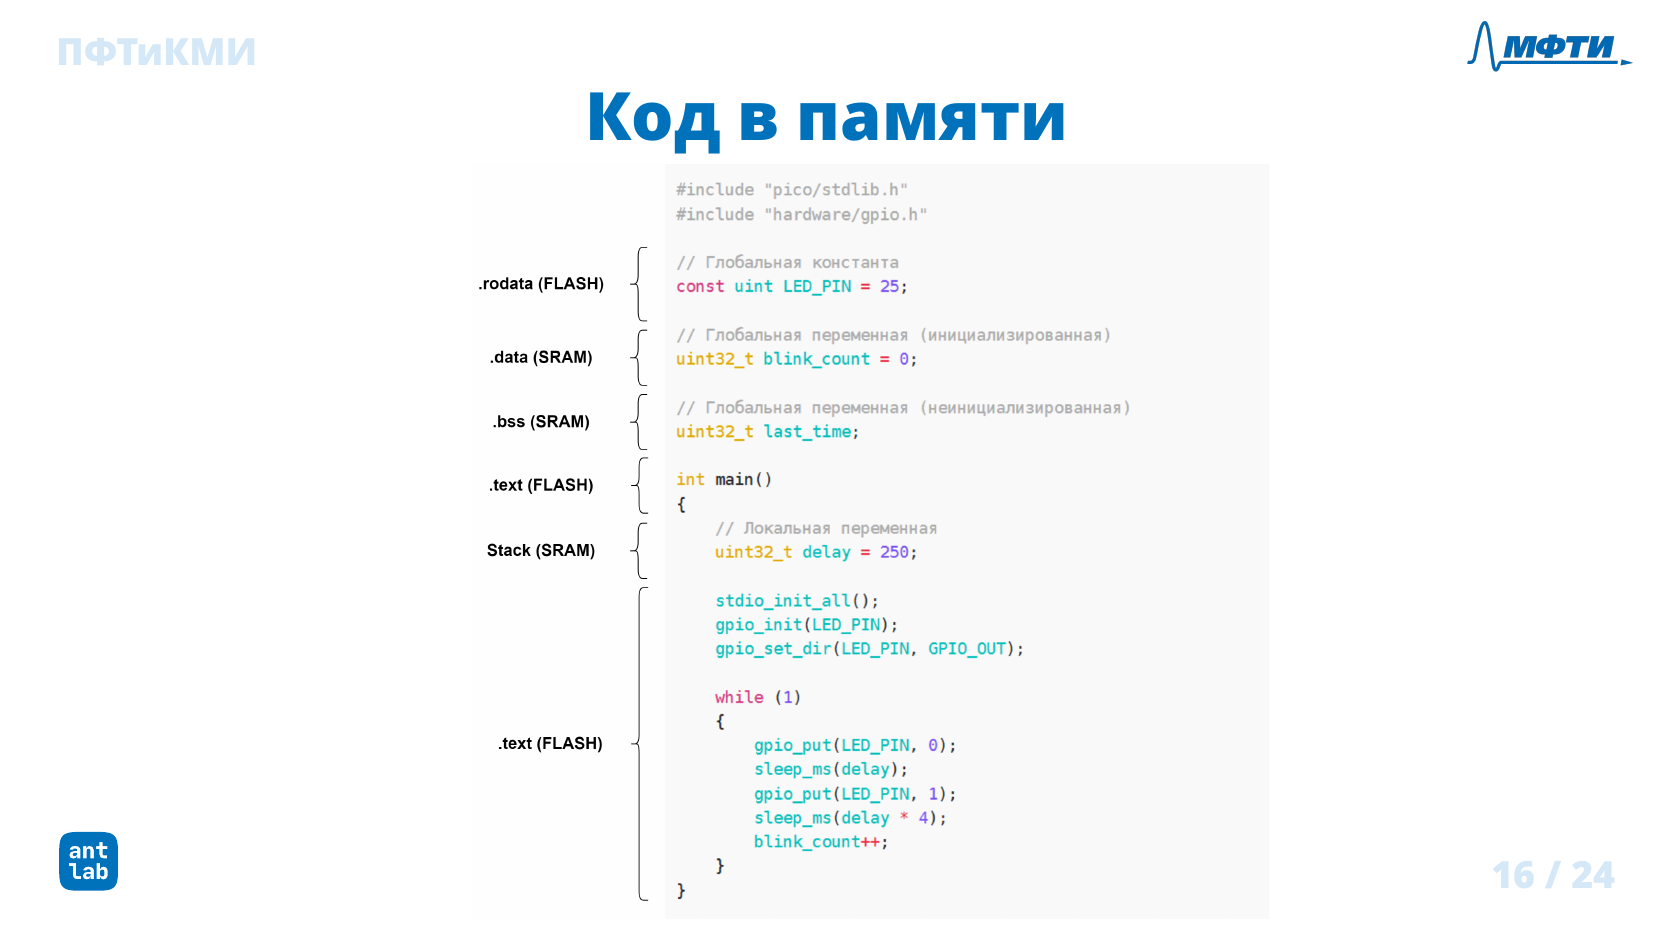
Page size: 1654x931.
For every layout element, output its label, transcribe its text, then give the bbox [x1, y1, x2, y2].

title Код в памяти [82, 20, 1571, 209]
picture [1446, 0, 1654, 93]
picture [472, 164, 1270, 919]
